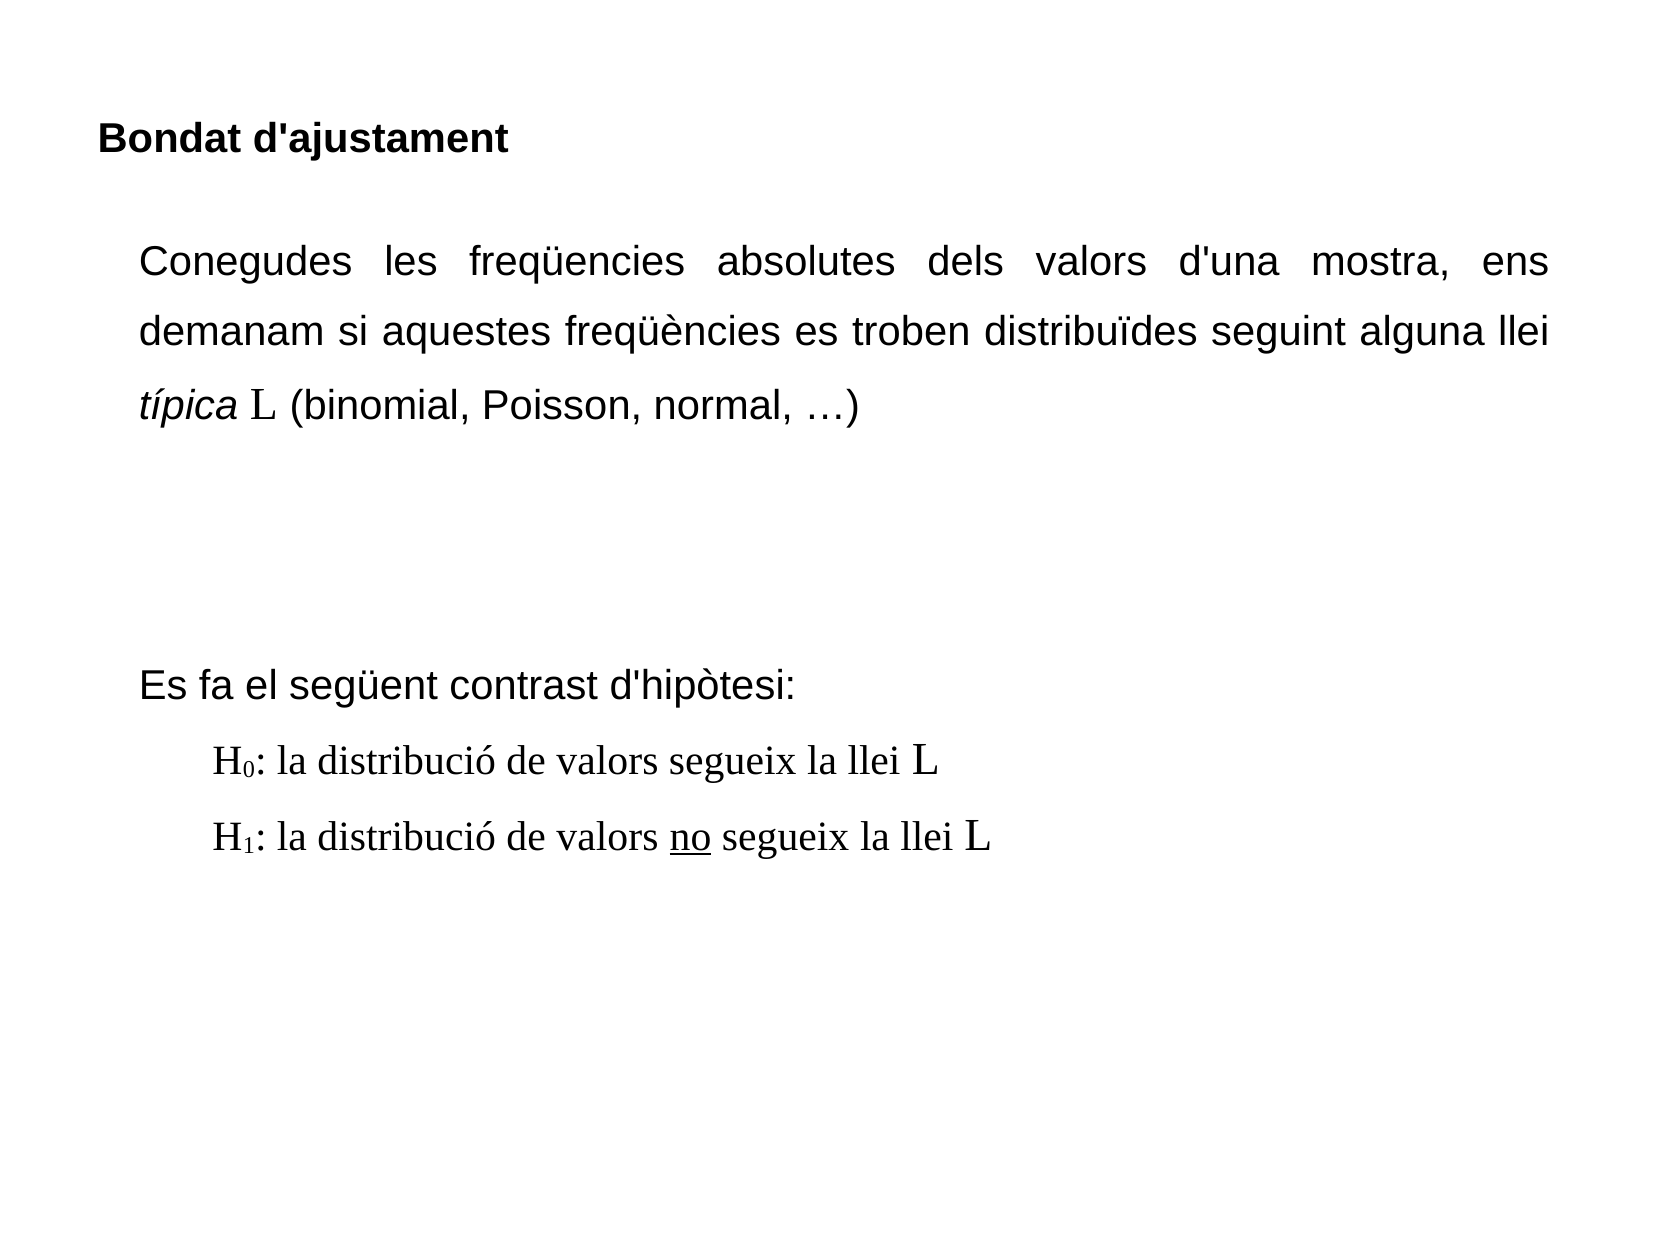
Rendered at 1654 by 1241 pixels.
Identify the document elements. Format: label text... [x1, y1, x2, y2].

text_box Bondat d'ajustament [82, 107, 1560, 265]
text_box Conegudes les freqüencies absolutes dels valors d'una mostra, ens demanam si aquestes freqüències es troben distribuïdes seguint alguna llei típica L (binomial, Poisson, normal, …) Es fa el següent contrast d'hipòtesi: H0: la distribució de valors segueix la llei L H1: la distribució de valors no segueix la llei L [124, 206, 1565, 888]
